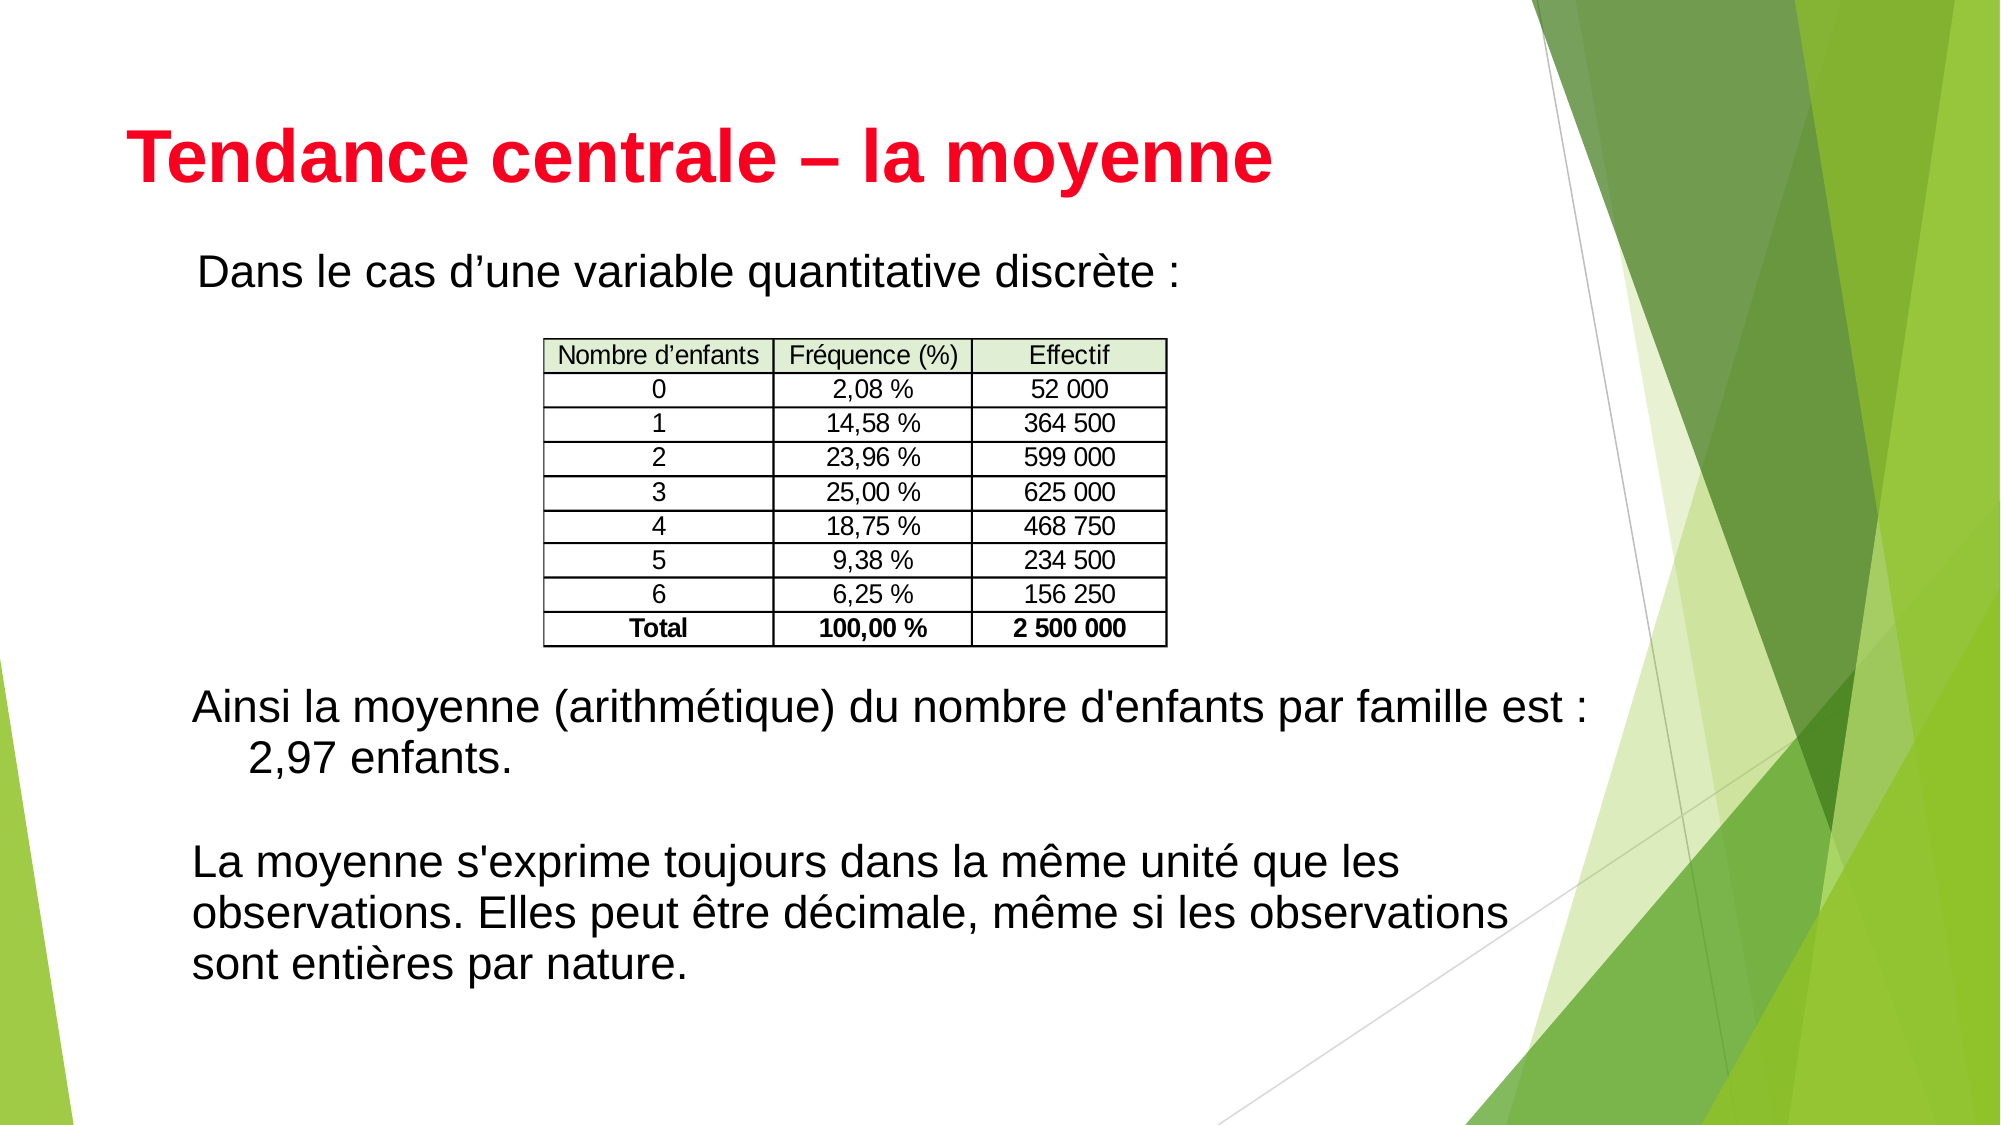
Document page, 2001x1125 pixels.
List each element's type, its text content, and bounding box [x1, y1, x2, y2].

chart [543, 338, 1170, 650]
text_box Ainsi la moyenne (arithmétique) du nombre d'enfants par famille est : 2,97 enfants. La moyenne s'exprime toujours dans la même unité que les observations. Elles peut être décimale, même si les observations sont entières par nature. [177, 673, 1607, 1037]
list Dans le cas d’une variable quantitative discrète : [111, 234, 1560, 993]
title Tendance centrale – la moyenne [111, 99, 1522, 234]
